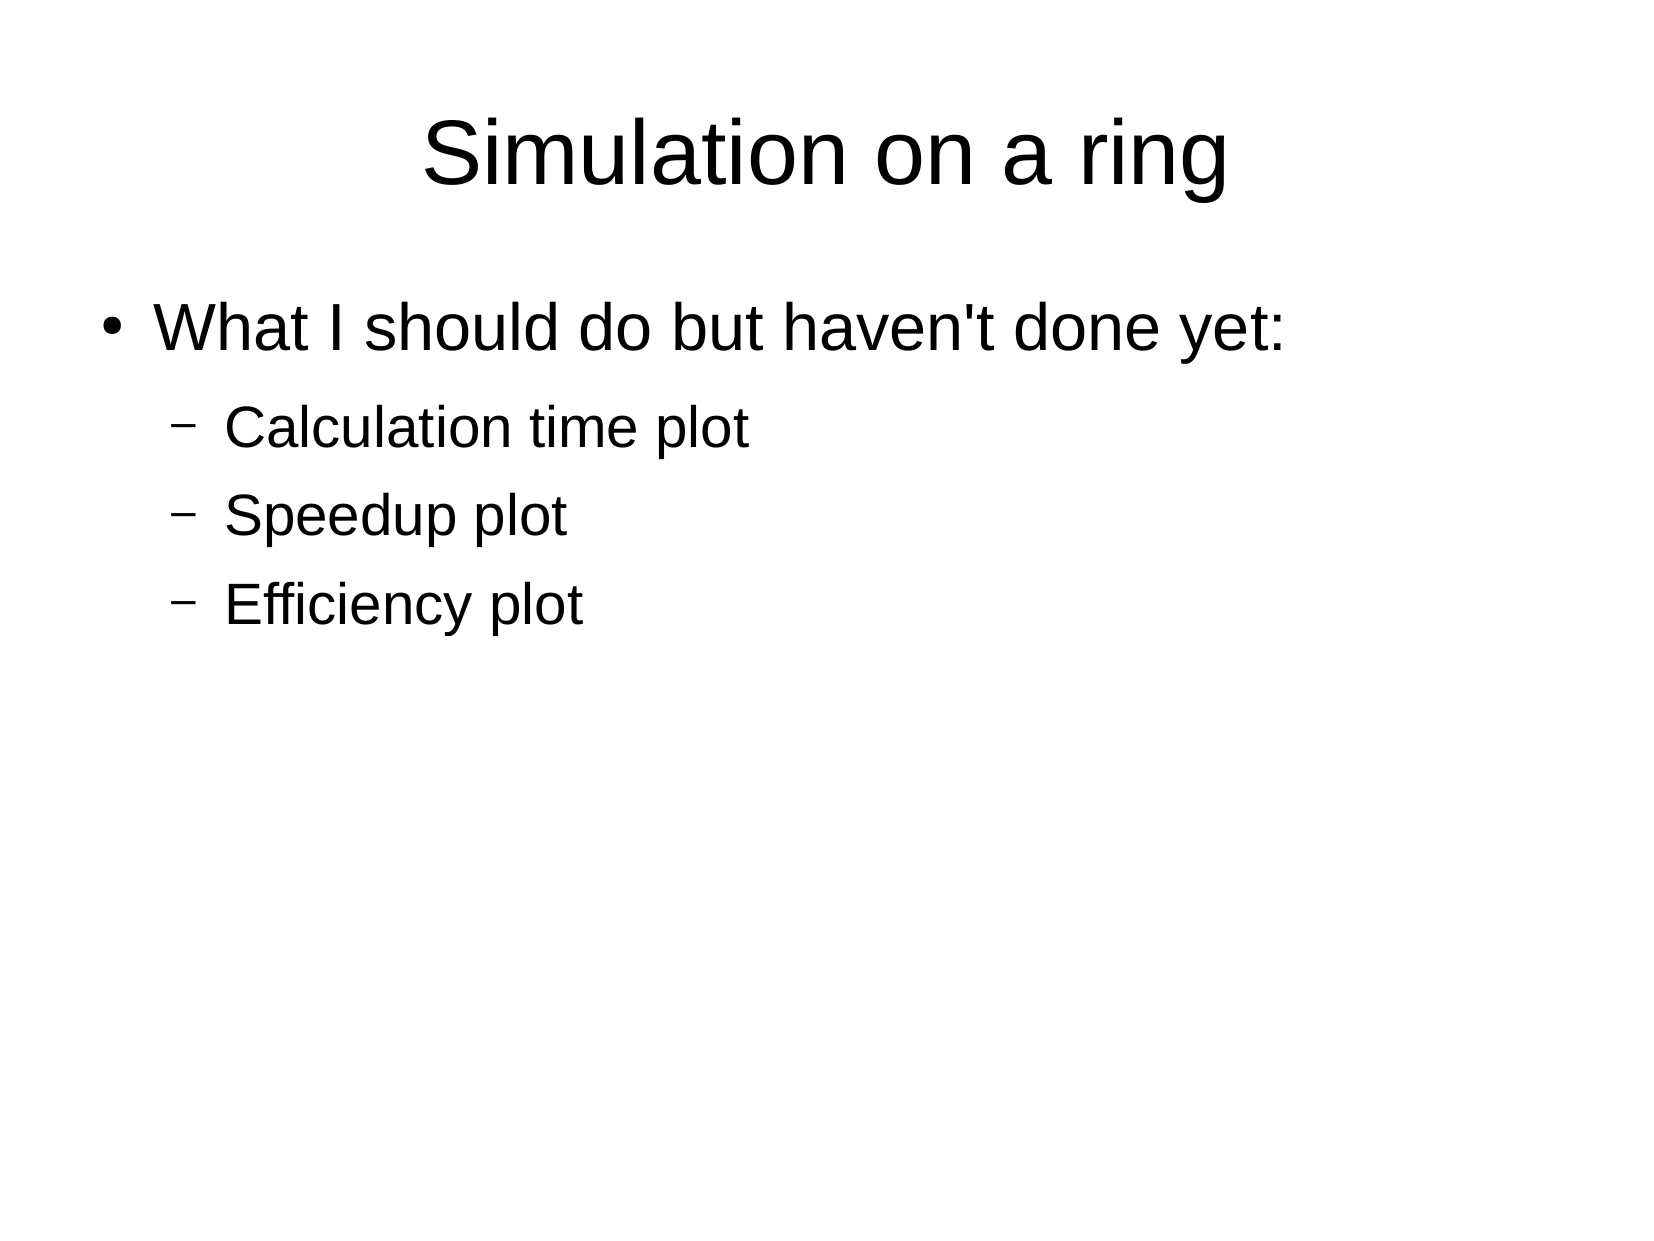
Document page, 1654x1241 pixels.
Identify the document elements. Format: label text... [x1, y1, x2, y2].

title Simulation on a ring [82, 49, 1571, 257]
list What I should do but haven't done yet: Calculation time plot Speedup plot Efficiency plot [82, 290, 1538, 1010]
